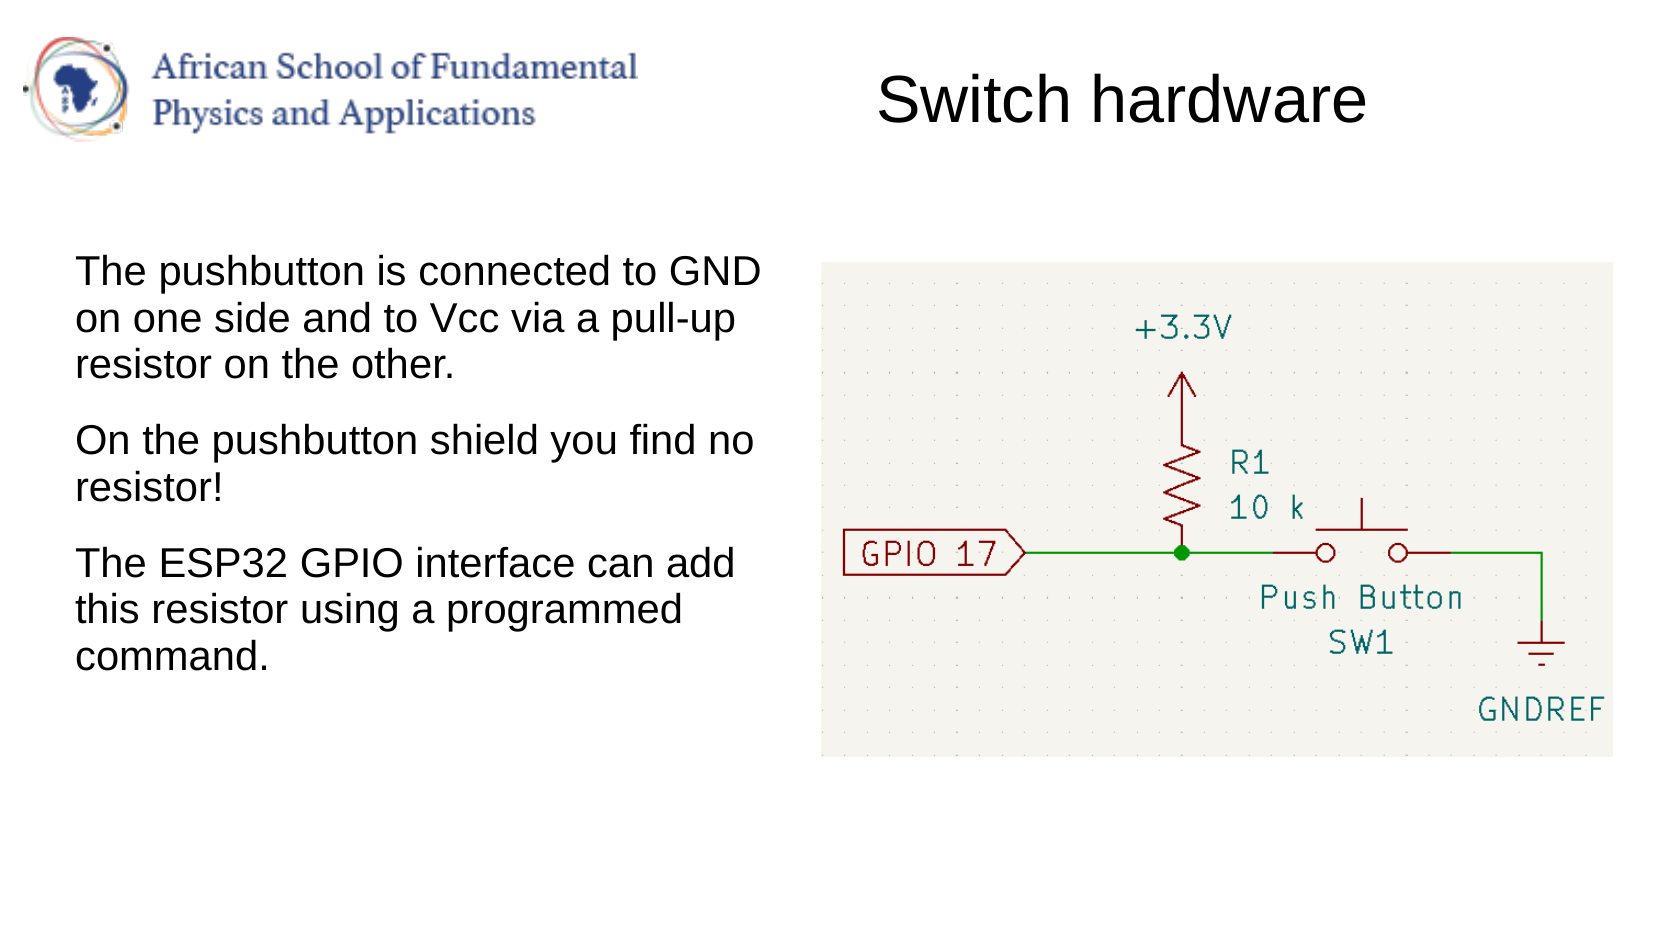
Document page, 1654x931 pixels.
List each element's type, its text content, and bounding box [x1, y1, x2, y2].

picture [821, 262, 1613, 757]
title Switch hardware [635, 21, 1610, 177]
list The pushbutton is connected to GND on one side and to Vcc via a pull-up resistor on the other. On the pushbutton shield you find no resistor! The ESP32 GPIO interface can add this resistor using a programmed command. [75, 248, 788, 788]
picture [23, 37, 635, 142]
